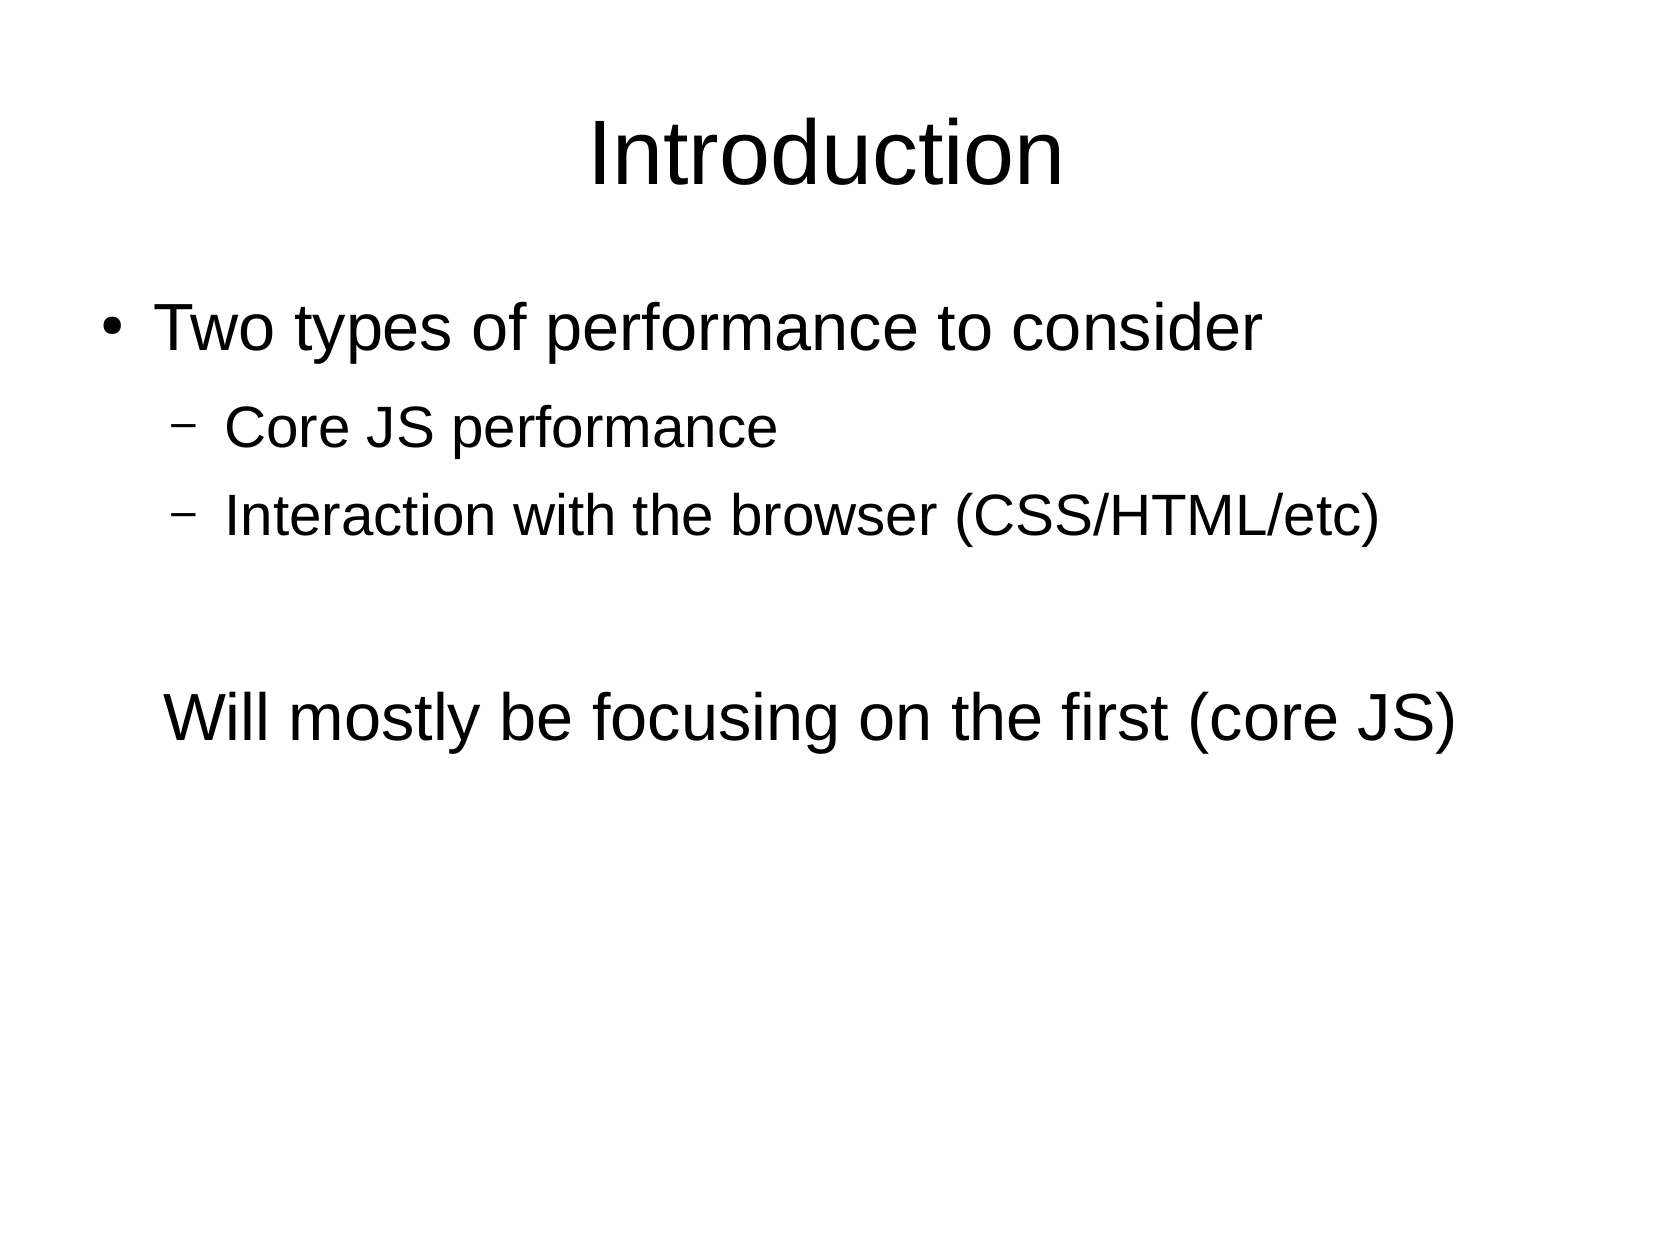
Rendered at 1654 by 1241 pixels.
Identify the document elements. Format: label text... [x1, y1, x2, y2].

list Will mostly be focusing on the first (core JS) [92, 679, 1548, 768]
title Introduction [82, 49, 1571, 257]
list Two types of performance to consider Core JS performance Interaction with the browser (CSS/HTML/etc) [82, 290, 1538, 603]
